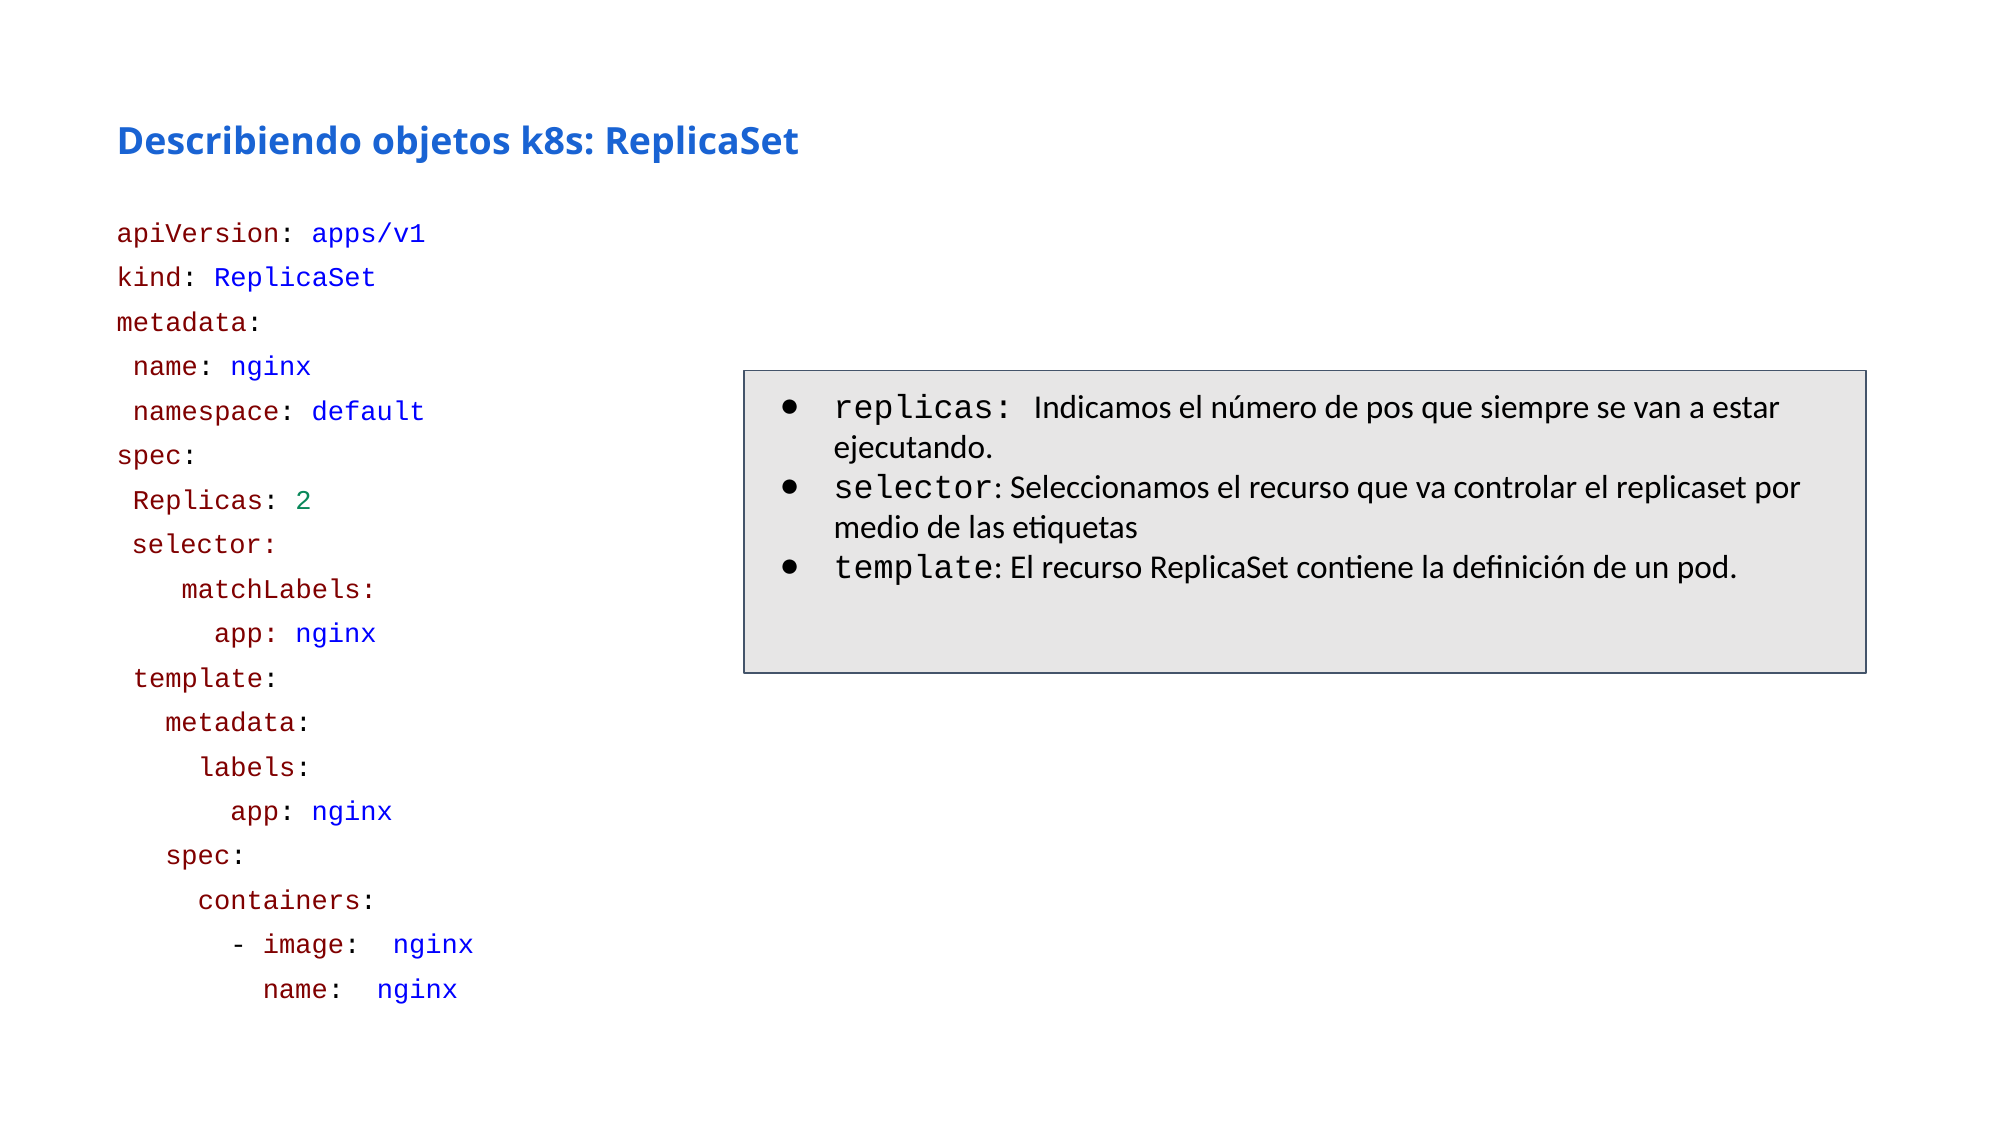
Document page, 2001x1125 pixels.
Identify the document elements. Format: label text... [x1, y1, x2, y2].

text_box Describiendo objetos k8s: ReplicaSet [101, 110, 1075, 170]
text_box apiVersion: apps/v1 kind: ReplicaSet metadata: name: nginx namespace: default spec: Replicas: 2 selector: matchLabels: app: nginx template: metadata: labels: app: nginx spec: containers: - image: nginx name: nginx [101, 195, 1977, 901]
text_box replicas: Indicamos el número de pos que siempre se van a estar ejecutando. selector: Seleccionamos el recurso que va controlar el replicaset por medio de las etiquetas template: El recurso ReplicaSet contiene la definición de un pod. [743, 370, 1867, 674]
